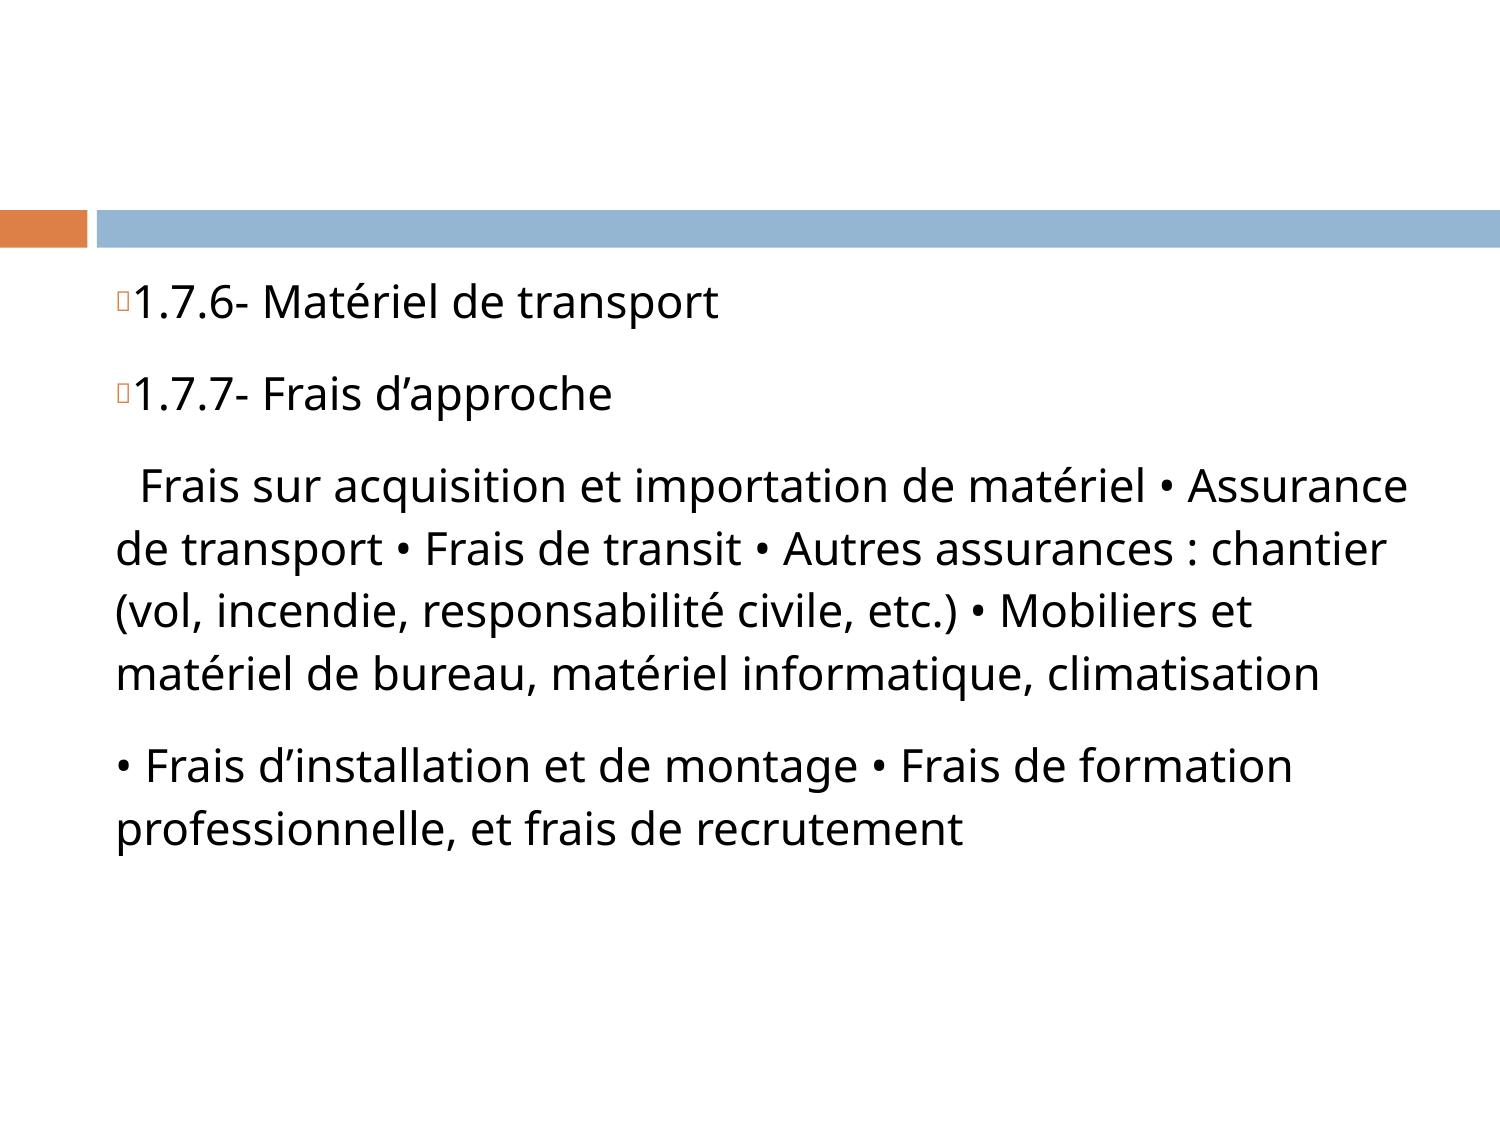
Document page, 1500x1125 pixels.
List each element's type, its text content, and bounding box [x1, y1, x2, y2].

list 1.7.6- Matériel de transport 1.7.7- Frais d’approche Frais sur acquisition et importation de matériel • Assurance de transport • Frais de transit • Autres assurances : chantier (vol, incendie, responsabilité civile, etc.) • Mobiliers et matériel de bureau, matériel informatique, climatisation • Frais d’installation et de montage • Frais de formation professionnelle, et frais de recrutement [100, 262, 1439, 1001]
